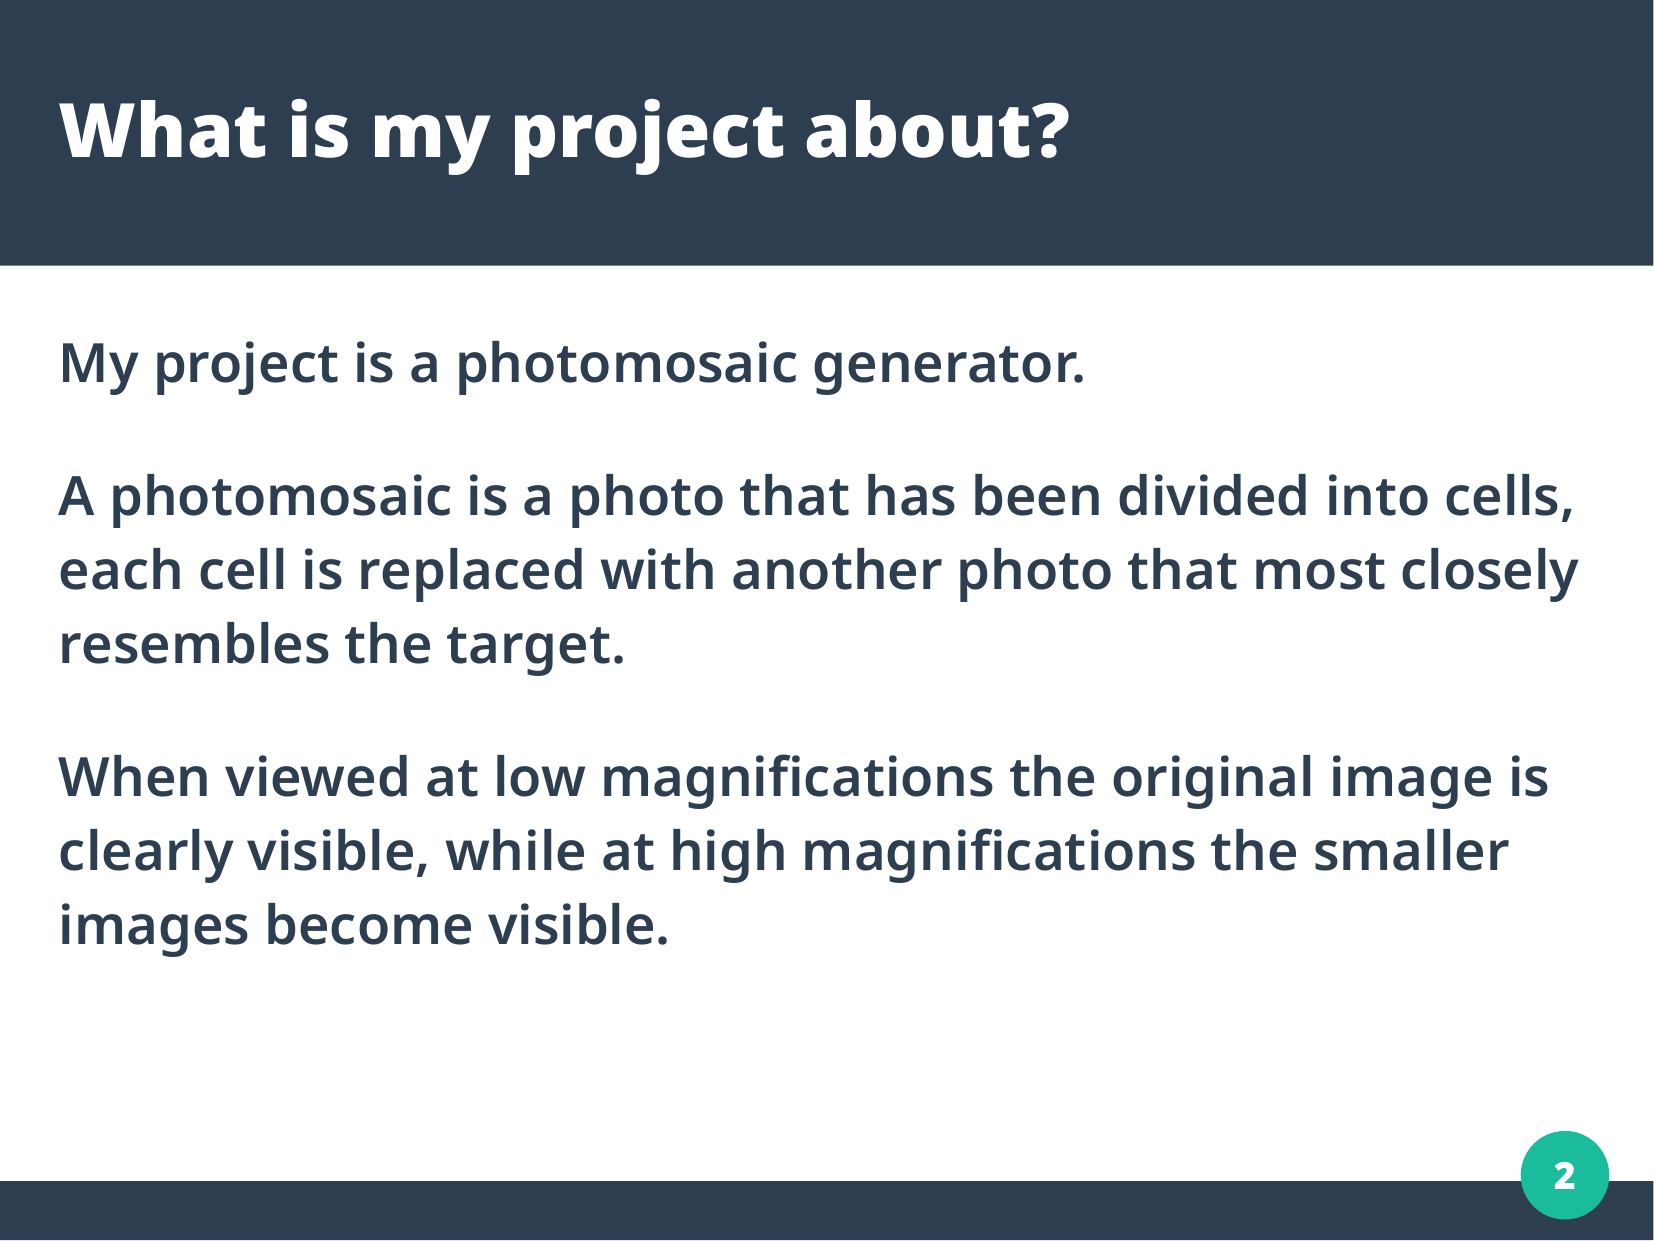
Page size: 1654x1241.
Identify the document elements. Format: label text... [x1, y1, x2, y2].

title What is my project about? [59, 49, 1595, 207]
list My project is a photomosaic generator. A photomosaic is a photo that has been divided into cells, each cell is replaced with another photo that most closely resembles the target. When viewed at low magnifications the original image is clearly visible, while at high magnifications the smaller images become visible. [59, 324, 1595, 1152]
